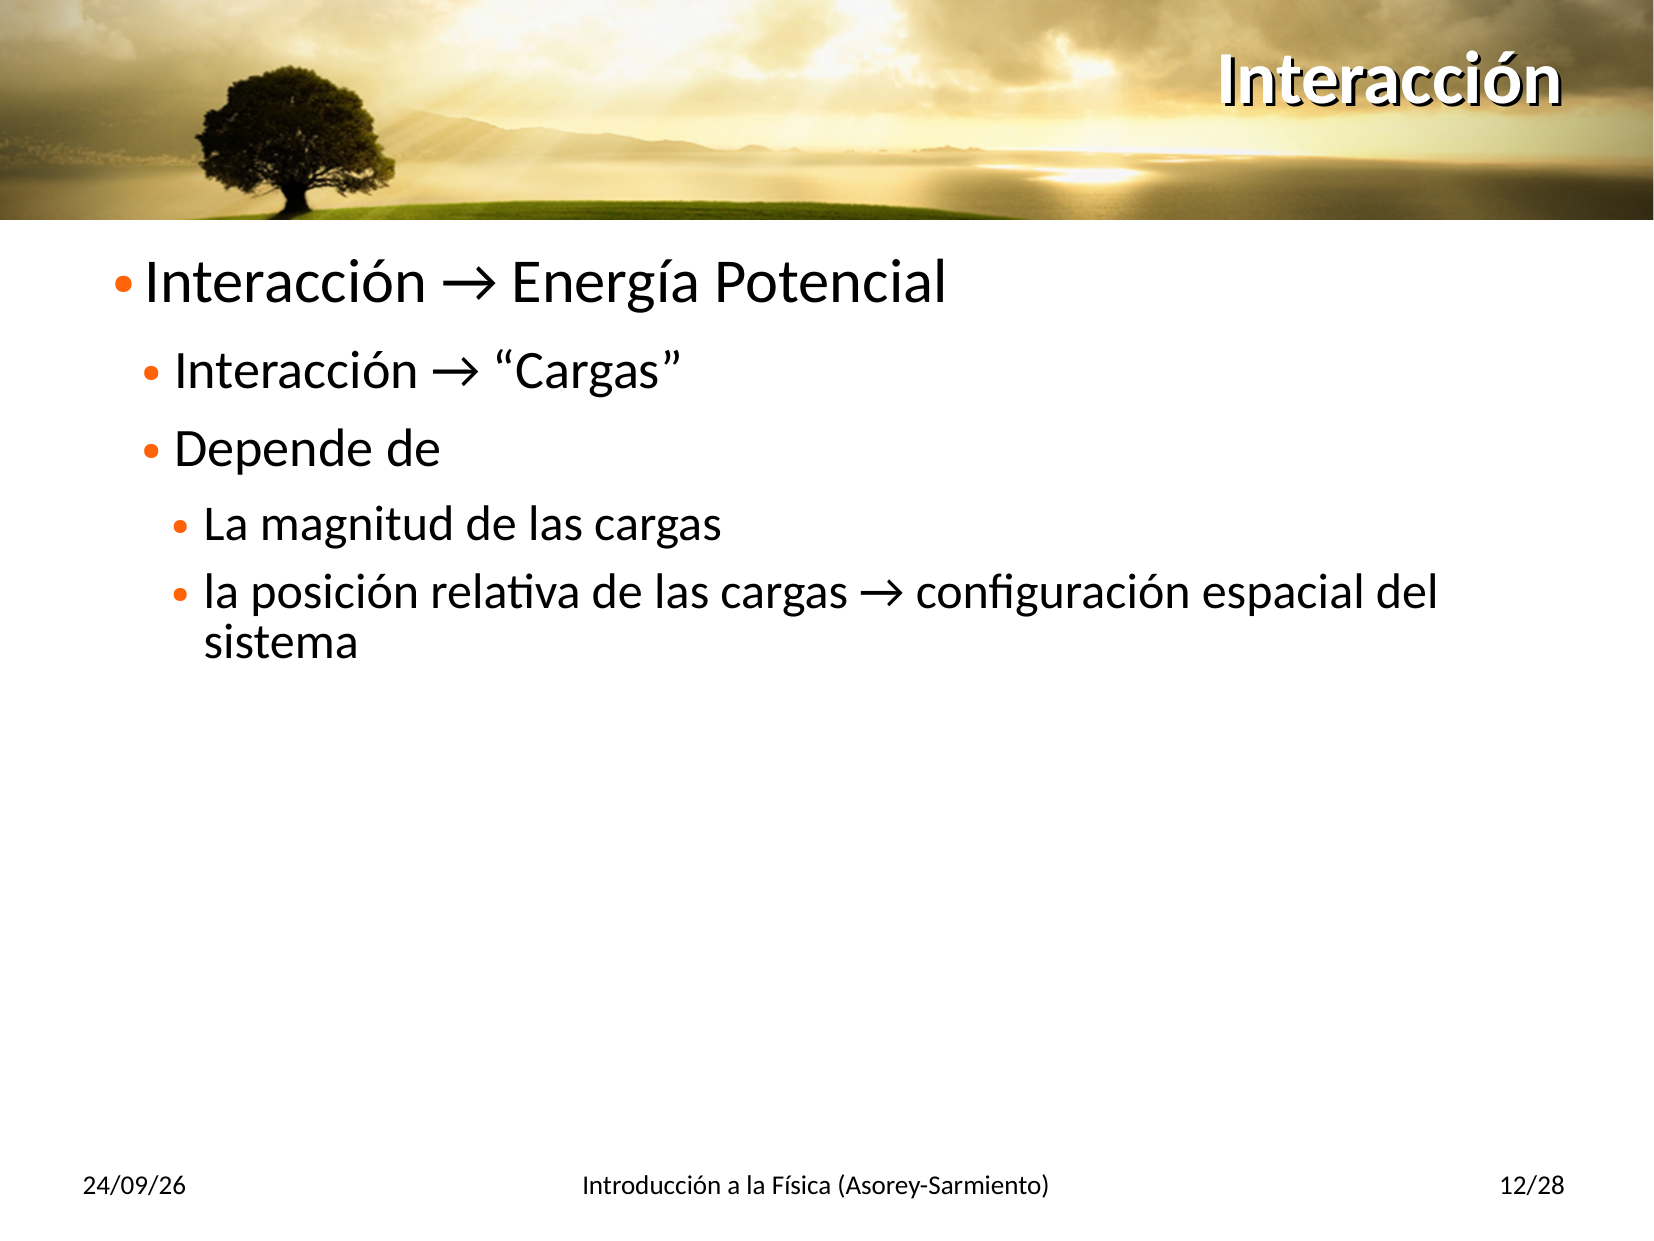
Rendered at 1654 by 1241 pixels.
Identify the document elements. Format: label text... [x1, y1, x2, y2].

title Interacción [75, 19, 1564, 151]
picture [0, 0, 1654, 220]
list Interacción → Energía Potencial Interacción → “Cargas” Depende de La magnitud de las cargas la posición relativa de las cargas → configuración espacial del sistema [82, 255, 1571, 1156]
